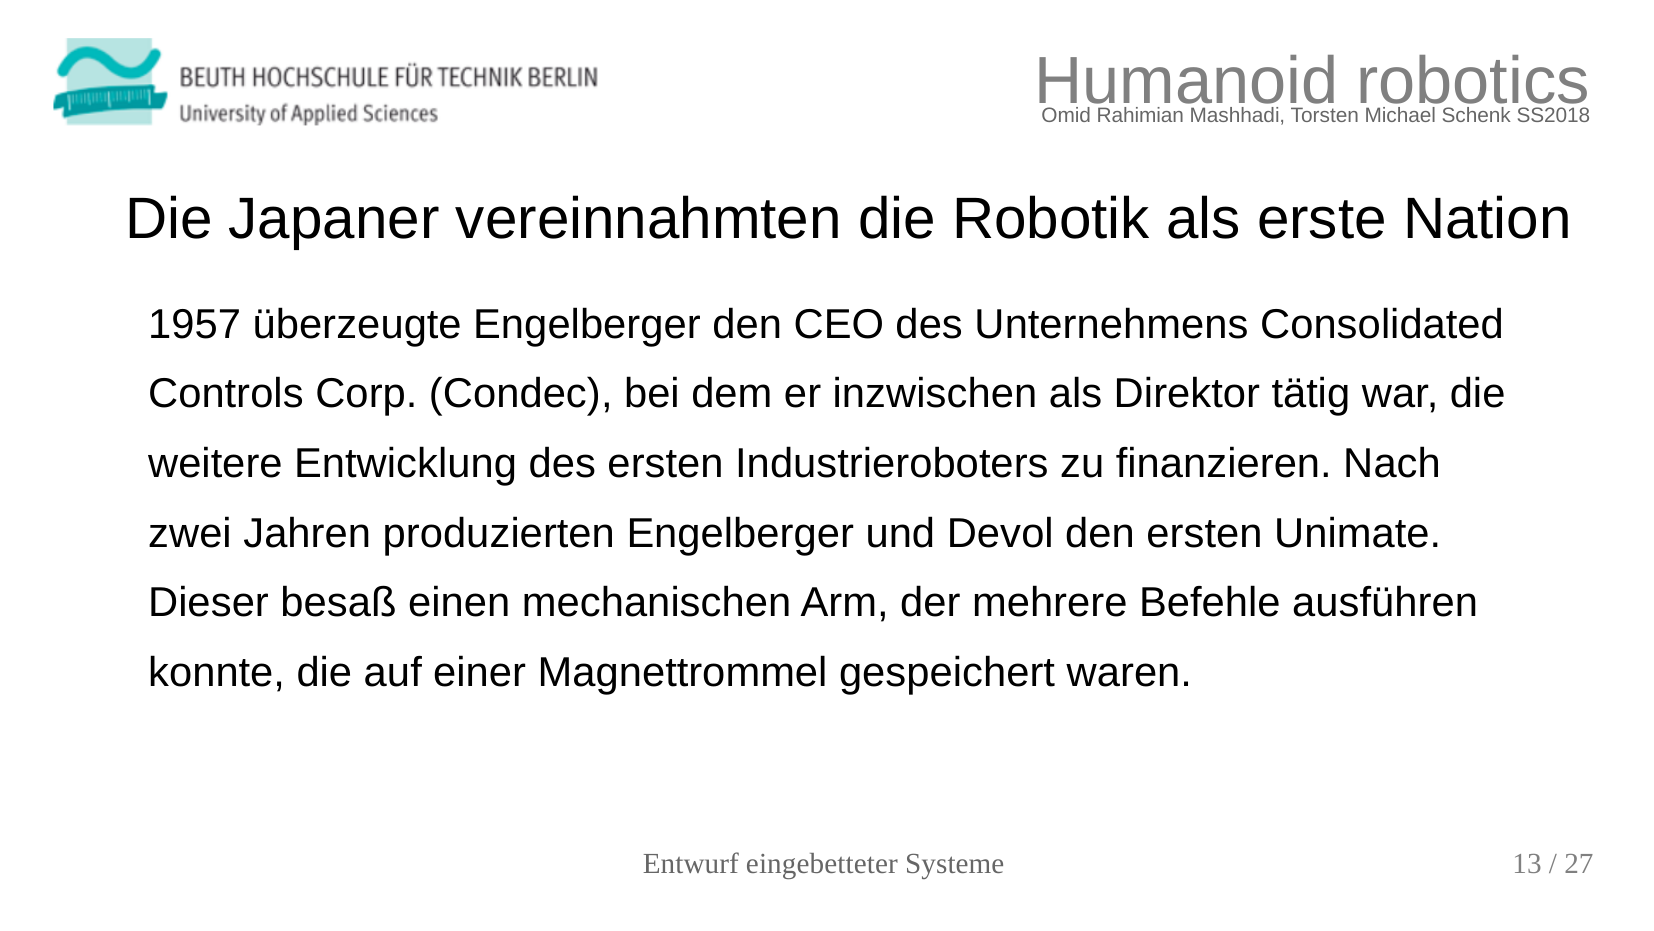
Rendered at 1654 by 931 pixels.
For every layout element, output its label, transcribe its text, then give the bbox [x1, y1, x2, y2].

title [82, 12, 1571, 178]
text_box Omid Rahimian Mashhadi, Torsten Michael Schenk SS2018 [1026, 96, 1611, 151]
text_box / 27 [1526, 840, 1632, 888]
text_box Humanoid robotics [1020, 35, 1642, 126]
text_box 1957 überzeugte Engelberger den CEO des Unternehmens Consolidated Controls Corp. (Condec), bei dem er inzwischen als Direktor tätig war, die weitere Entwicklung des ersten Industrieroboters zu finanzieren. Nach zwei Jahren produzierten Engelberger und Devol den ersten Unimate. Dieser besaß einen mechanischen Arm, der mehrere Befehle ausführen konnte, die auf einer Magnettrommel gespeichert waren. [97, 269, 1531, 710]
picture [15, 29, 661, 145]
text_box Die Japaner vereinnahmten die Robotik als erste Nation [75, 178, 1589, 249]
